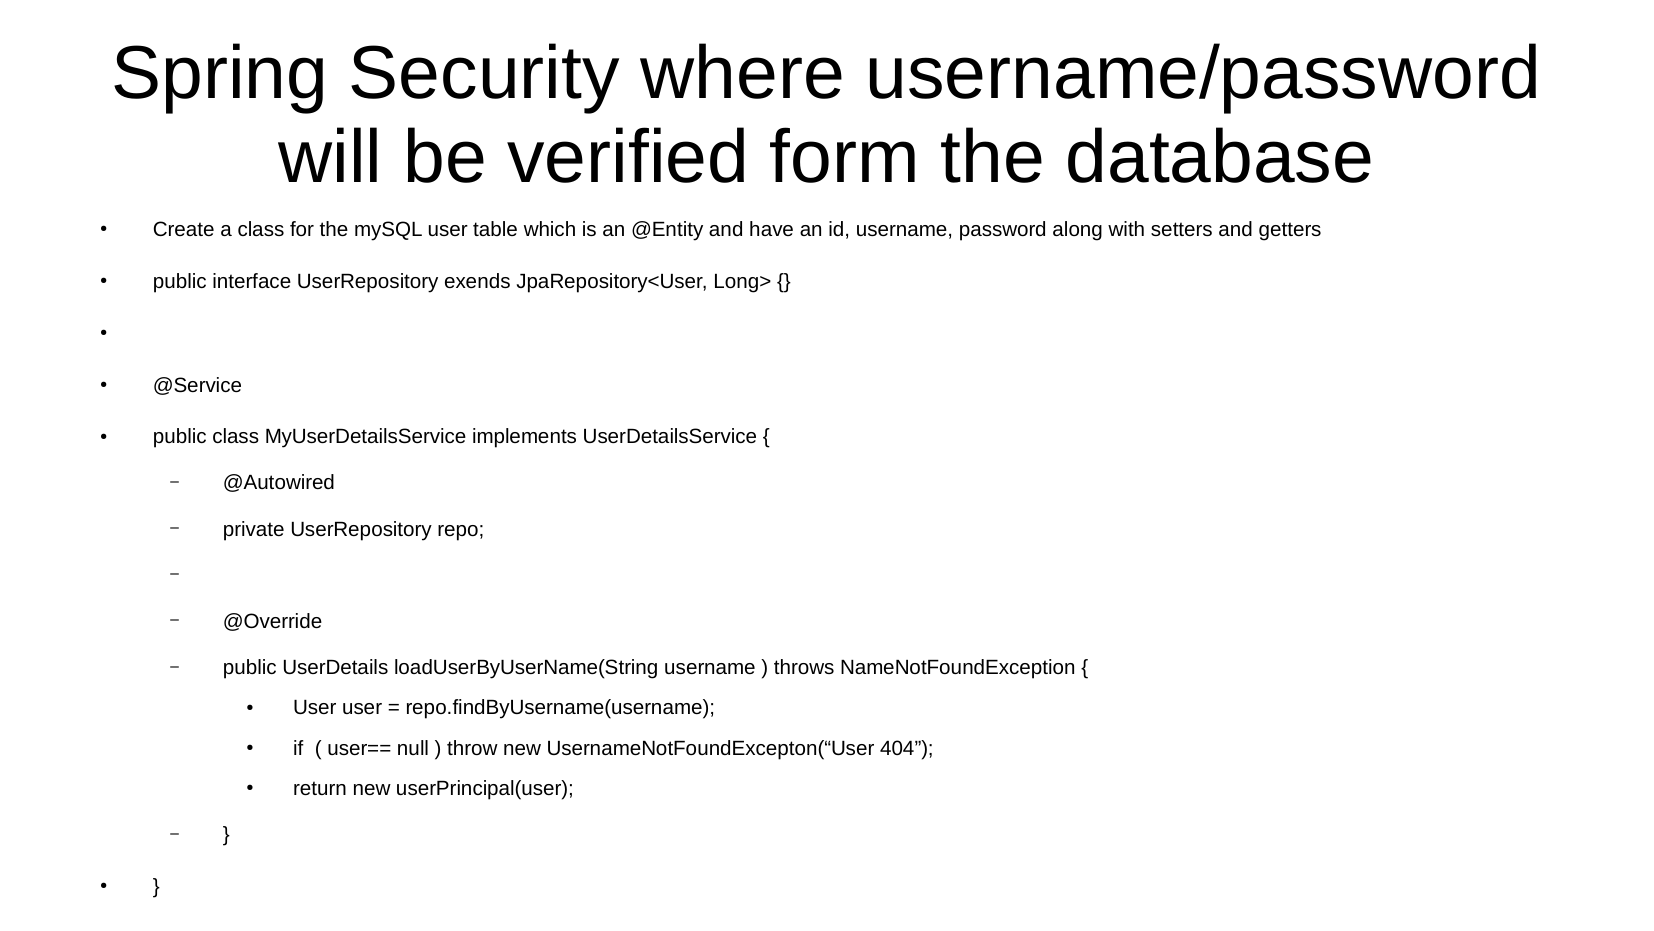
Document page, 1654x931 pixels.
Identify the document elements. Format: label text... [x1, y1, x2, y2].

list Create a class for the mySQL user table which is an @Entity and have an id, username, password along with setters and getters public interface UserRepository exends JpaRepository<User, Long> {} @Service public class MyUserDetailsService implements UserDetailsService { @Autowired private UserRepository repo; @Override public UserDetails loadUserByUserName(String username ) throws NameNotFoundException { User user = repo.findByUsername(username); if ( user== null ) throw new UsernameNotFoundExcepton(“User 404”); return new userPrincipal(user); } } [82, 217, 1636, 901]
title Spring Security where username/password will be verified form the database [82, 30, 1571, 199]
